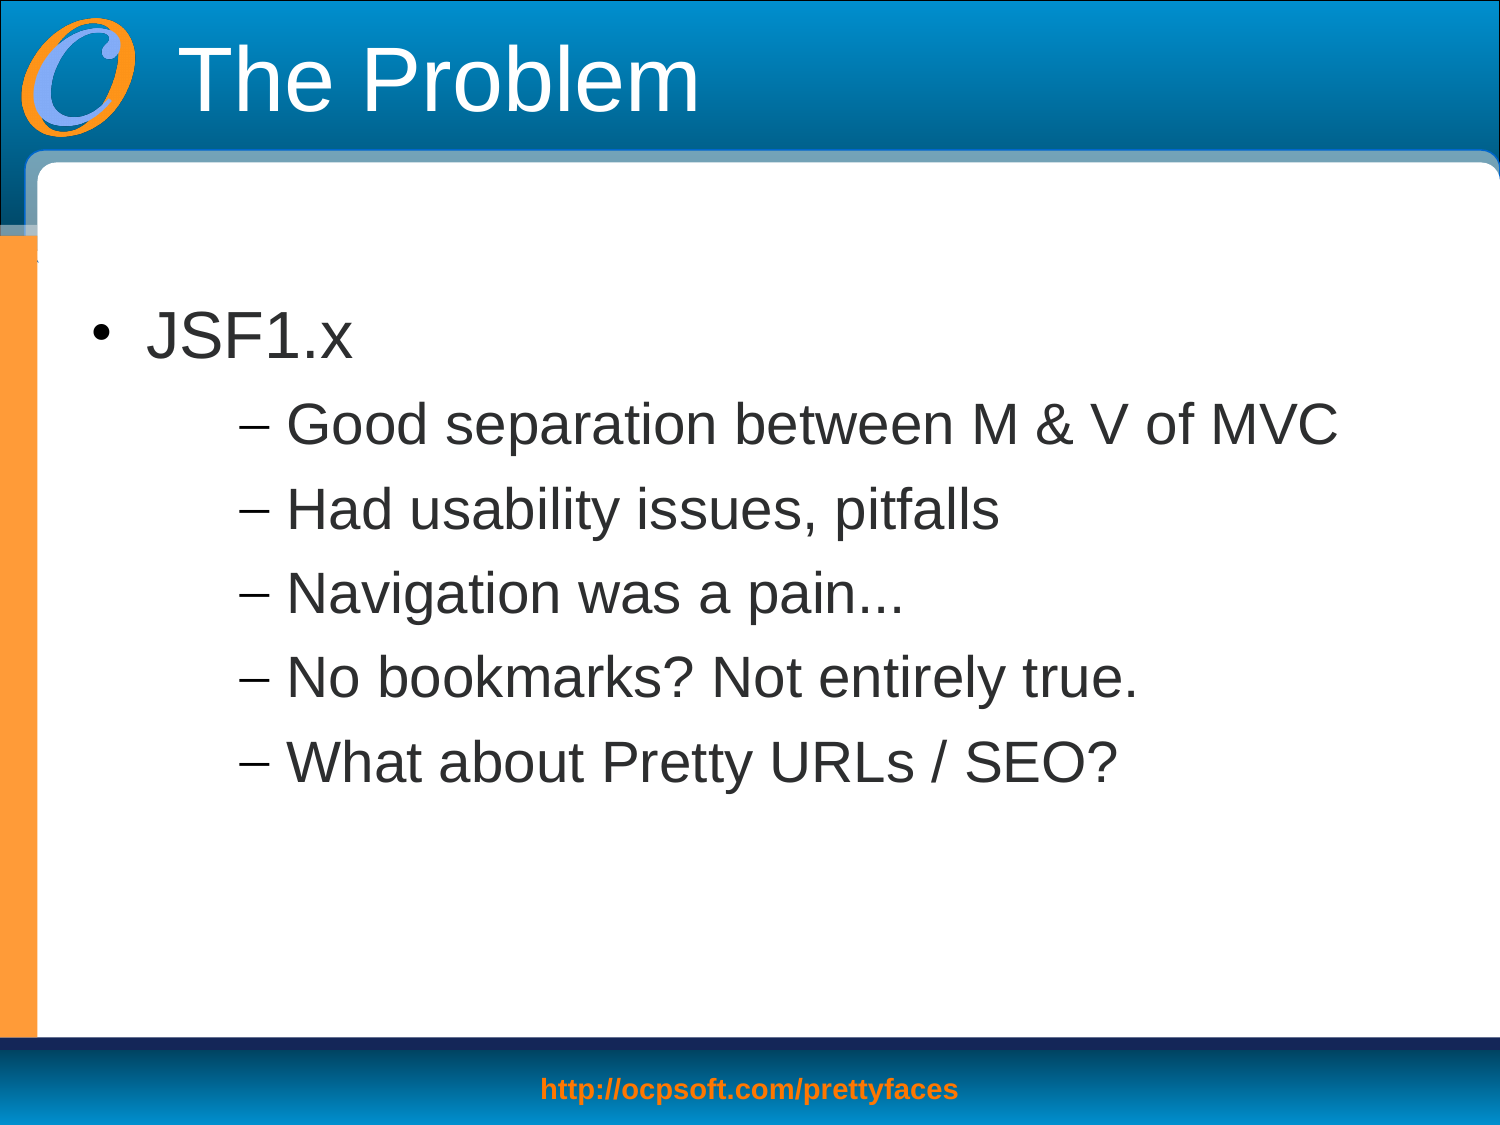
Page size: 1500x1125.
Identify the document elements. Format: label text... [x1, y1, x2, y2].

title The Problem [162, 11, 1463, 138]
picture [22, 19, 135, 136]
list JSF1.x Good separation between M & V of MVC Had usability issues, pitfalls Navigation was a pain... No bookmarks? Not entirely true. What about Pretty URLs / SEO? [75, 187, 1425, 1005]
